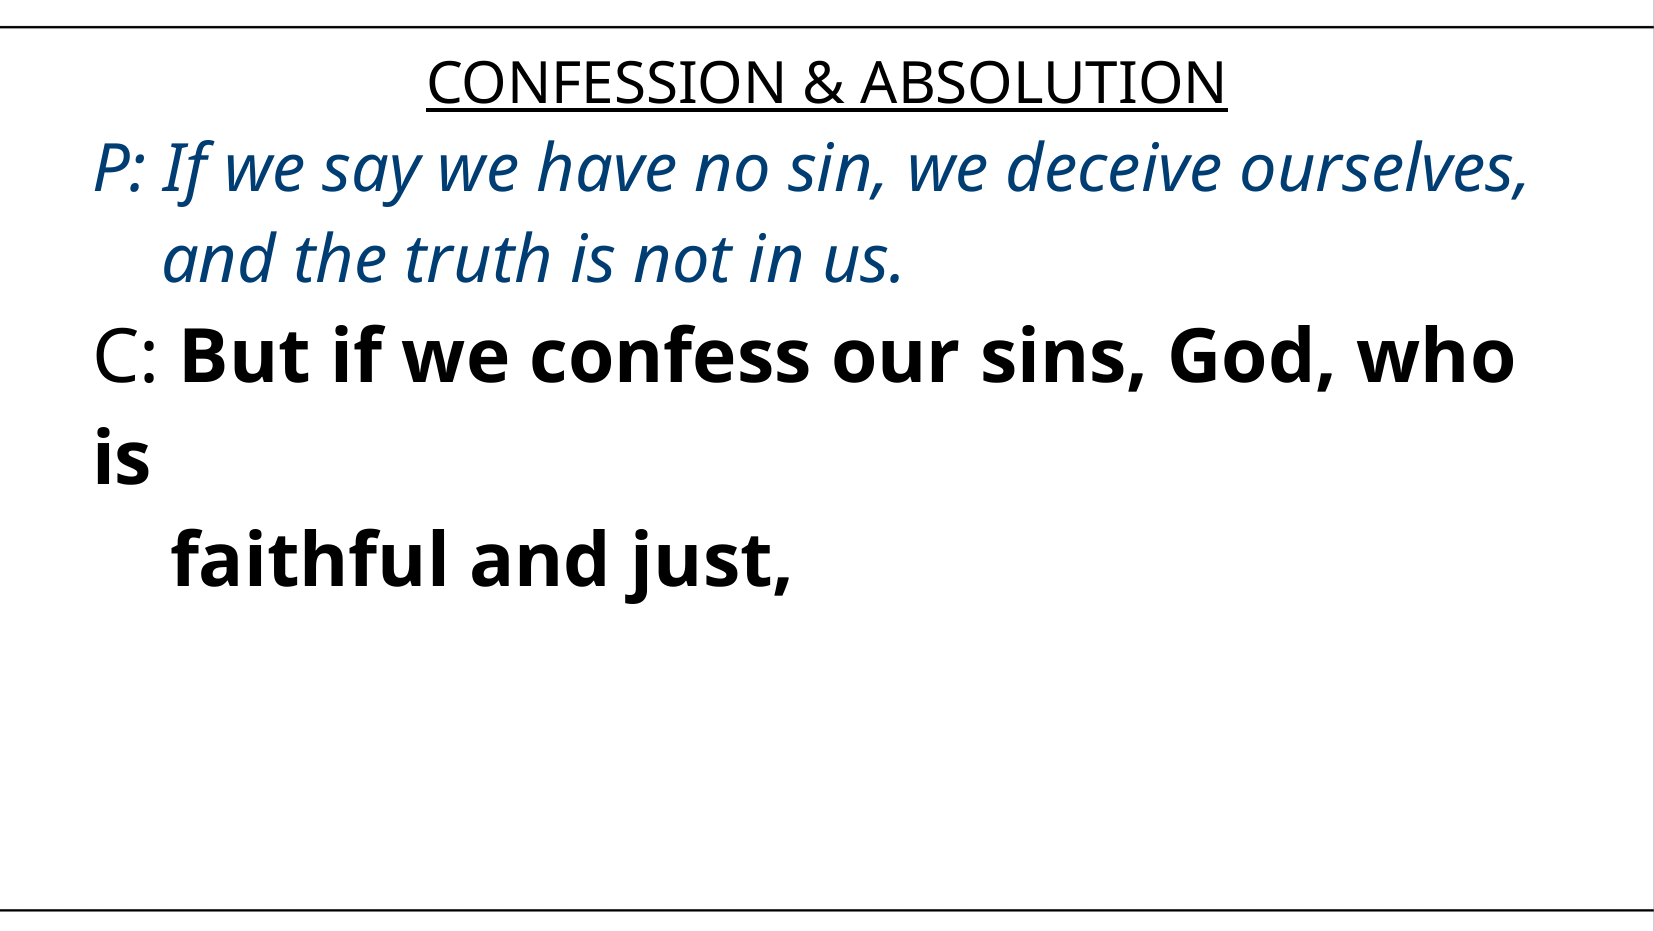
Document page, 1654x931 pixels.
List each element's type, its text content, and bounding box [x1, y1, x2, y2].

picture [0, 0, 1654, 931]
text_box CONFESSION & ABSOLUTION P: If we say we have no sin, we deceive ourselves, and the truth is not in us. C: But if we confess our sins, God, who is faithful and just, [77, 33, 1578, 504]
